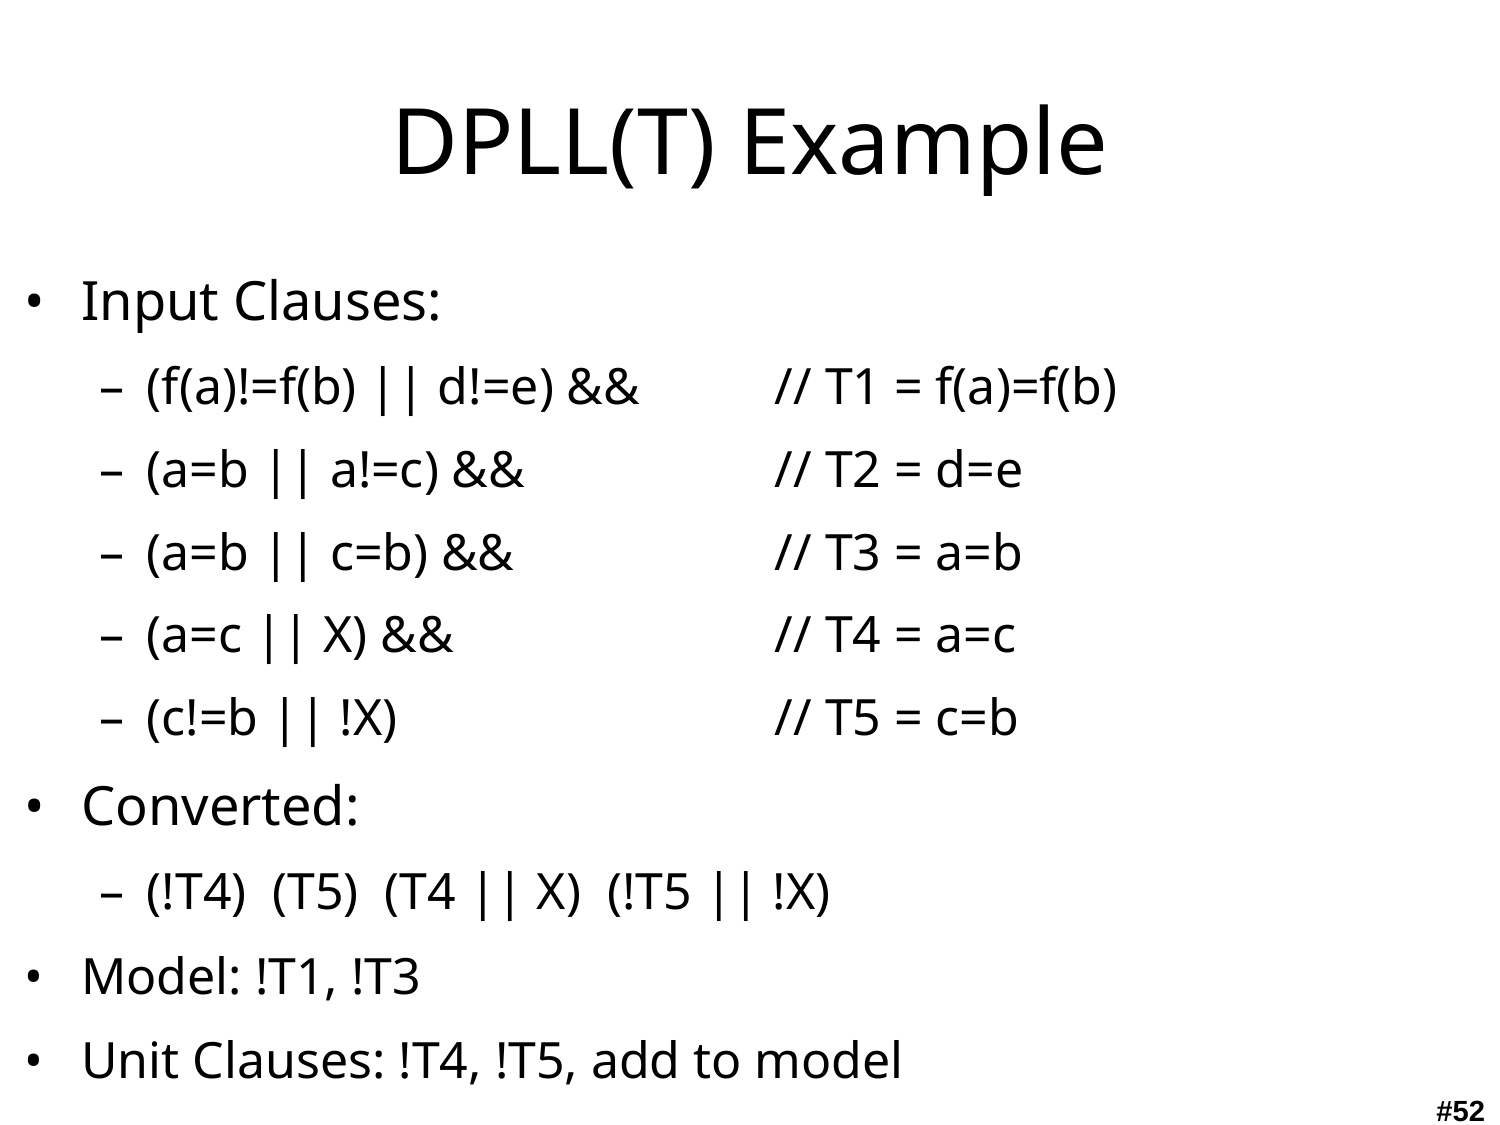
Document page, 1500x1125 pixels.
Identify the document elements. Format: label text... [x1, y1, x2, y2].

title DPLL(T) Example [24, 45, 1476, 233]
list Input Clauses: (f(a)!=f(b) || d!=e) && // T1 = f(a)=f(b) (a=b || a!=c) && // T2 = d=e (a=b || c=b) && // T3 = a=b (a=c || X) && // T4 = a=c (c!=b || !X) // T5 = c=b Converted: (!T4) (T5) (T4 || X) (!T5 || !X) Model: !T1, !T3 Unit Clauses: !T4, !T5, add to model [24, 262, 1476, 1101]
